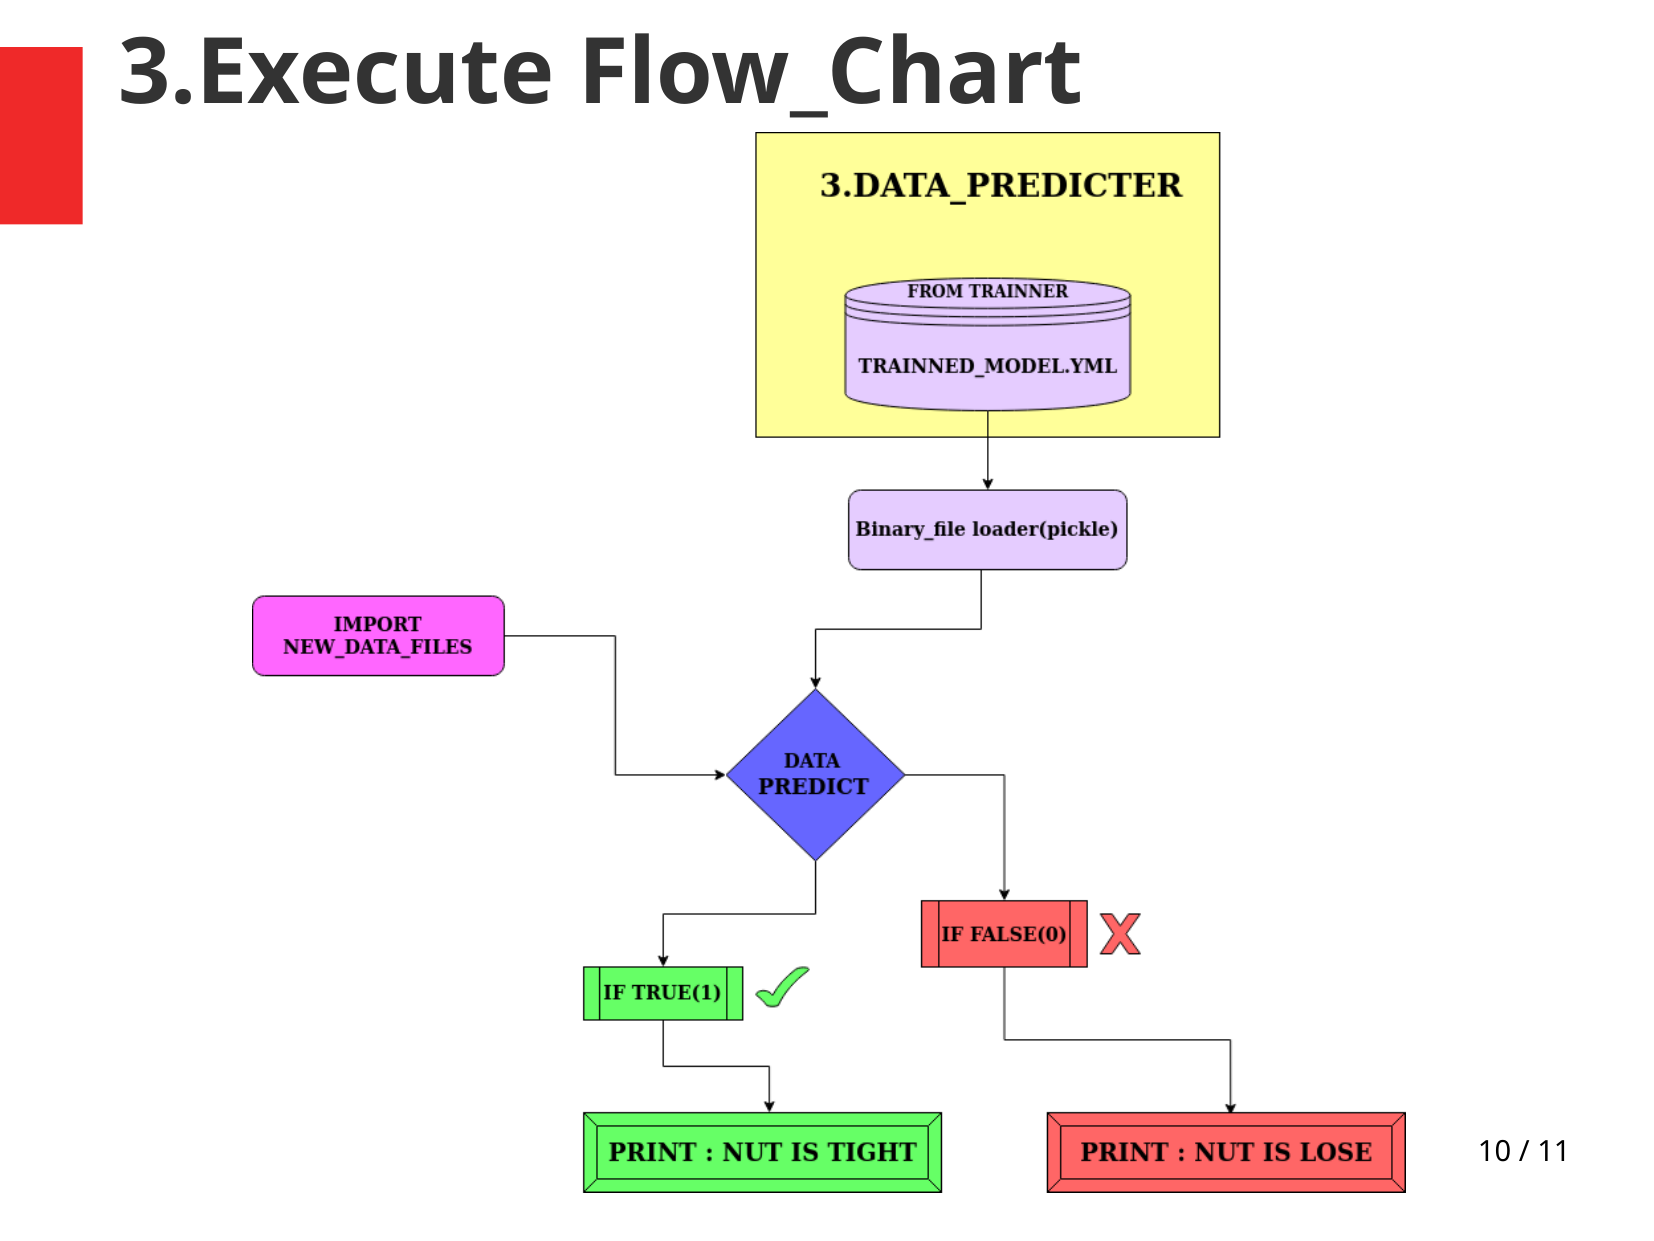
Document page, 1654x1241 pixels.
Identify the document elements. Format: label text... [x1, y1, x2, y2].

title 3.Execute Flow_Chart [118, 0, 1571, 172]
picture [252, 132, 1406, 1193]
